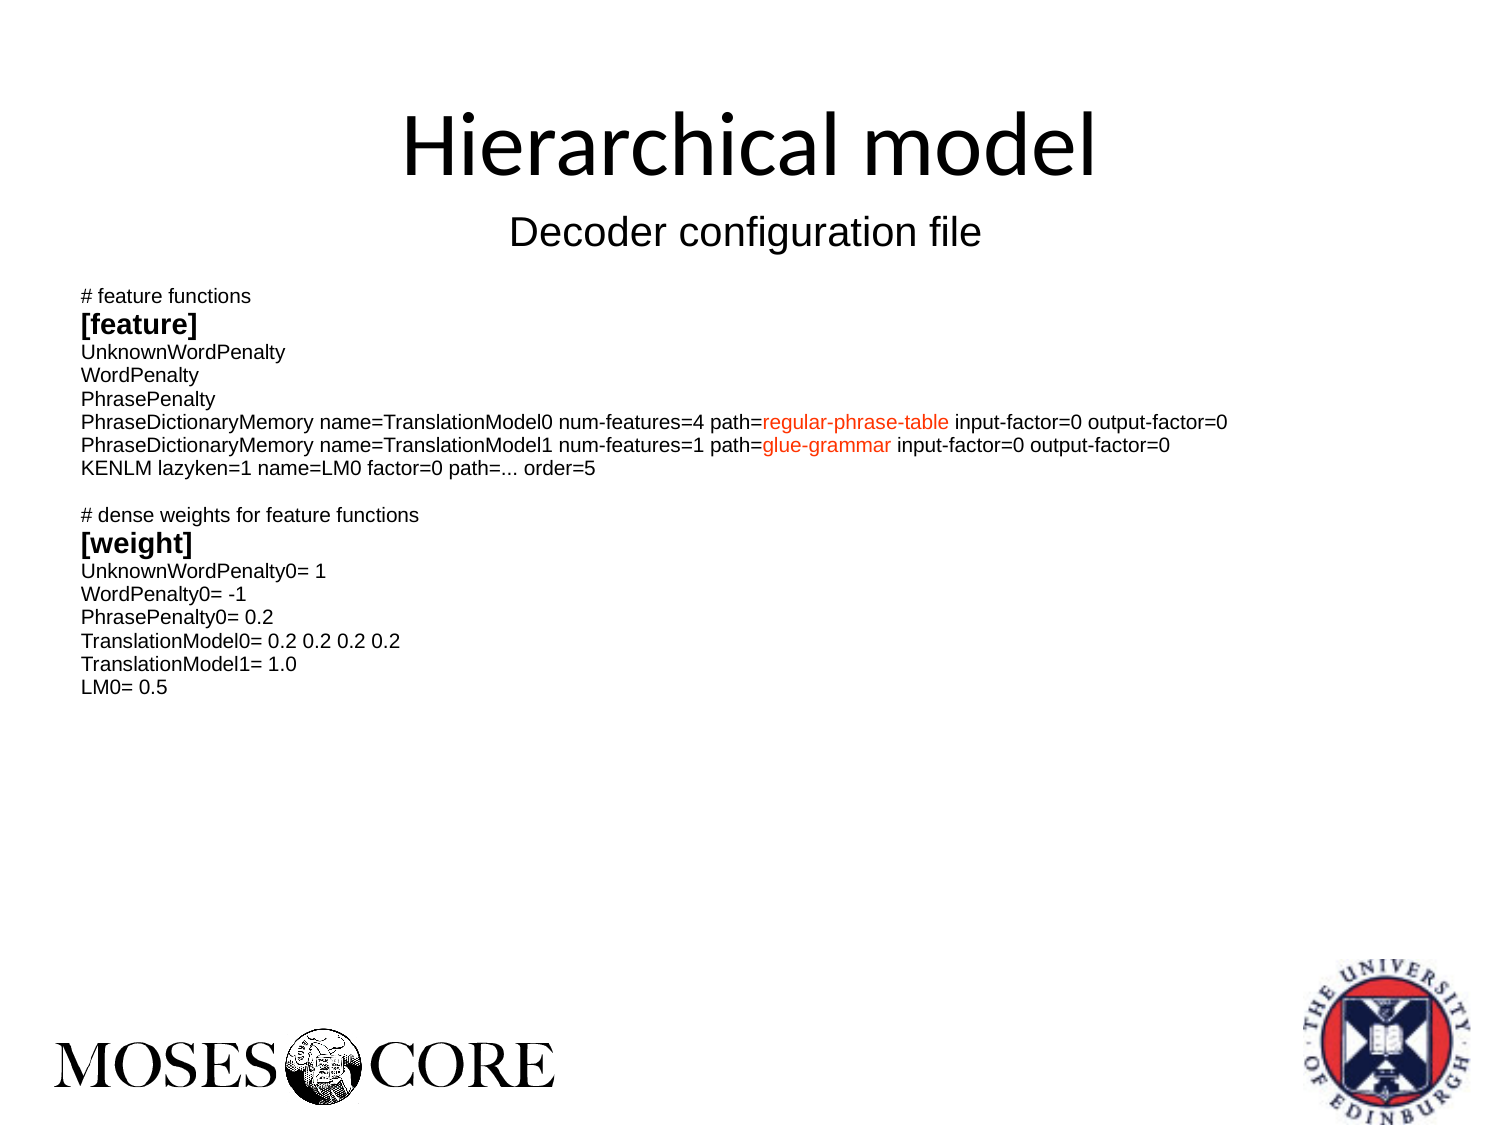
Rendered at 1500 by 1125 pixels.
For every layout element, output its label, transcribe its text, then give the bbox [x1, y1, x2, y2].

text_box Decoder configuration file [437, 200, 1055, 263]
title Hierarchical model [75, 45, 1426, 233]
picture [1303, 959, 1475, 1125]
picture [53, 1025, 555, 1108]
text_box # feature functions [feature] UnknownWordPenalty WordPenalty PhrasePenalty PhraseDictionaryMemory name=TranslationModel0 num-features=4 path=regular-phrase-table input-factor=0 output-factor=0 PhraseDictionaryMemory name=TranslationModel1 num-features=1 path=glue-grammar input-factor=0 output-factor=0 KENLM lazyken=1 name=LM0 factor=0 path=... order=5 # dense weights for feature functions [weight] UnknownWordPenalty0= 1 WordPenalty0= -1 PhrasePenalty0= 0.2 TranslationModel0= 0.2 0.2 0.2 0.2 TranslationModel1= 1.0 LM0= 0.5 [66, 253, 1359, 763]
